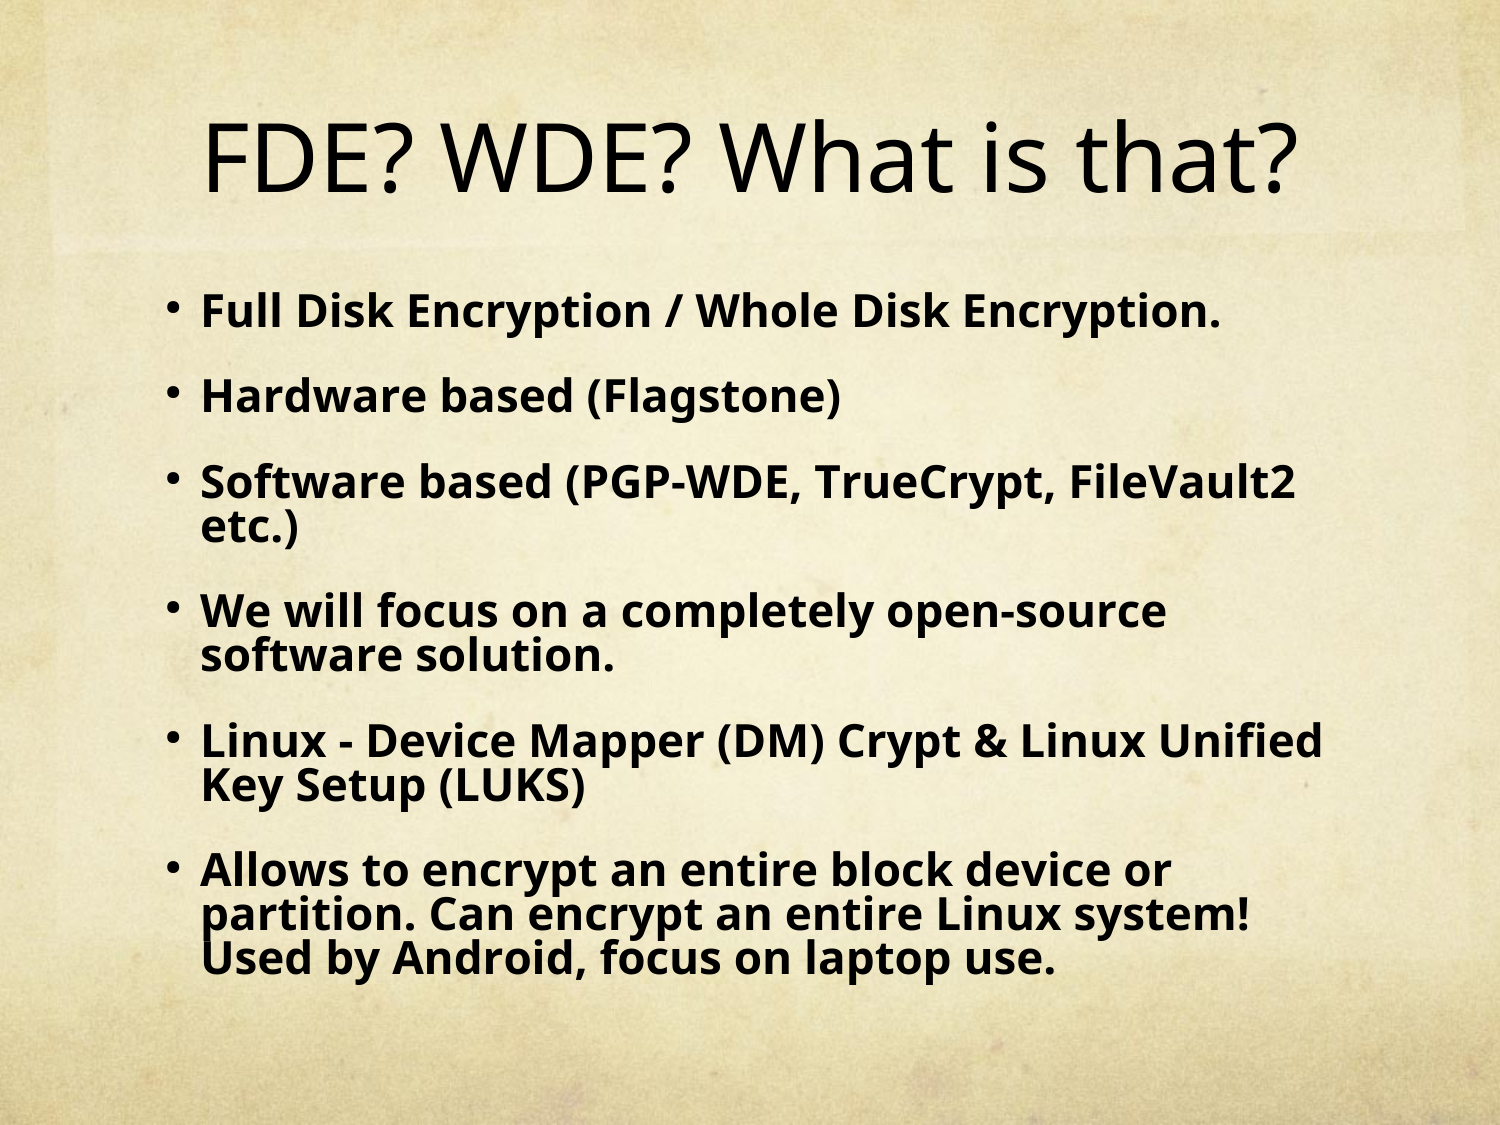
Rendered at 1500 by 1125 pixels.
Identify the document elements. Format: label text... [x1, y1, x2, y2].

text_box FDE? WDE? What is that? [150, 82, 1350, 226]
text_box Full Disk Encryption / Whole Disk Encryption. Hardware based (Flagstone) Software based (PGP-WDE, TrueCrypt, FileVault2 etc.) We will focus on a completely open-source software solution. Linux - Device Mapper (DM) Crypt & Linux Unified Key Setup (LUKS) Allows to encrypt an entire block device or partition. Can encrypt an entire Linux system! Used by Android, focus on laptop use. [150, 284, 1350, 950]
picture [0, 0, 1500, 1125]
